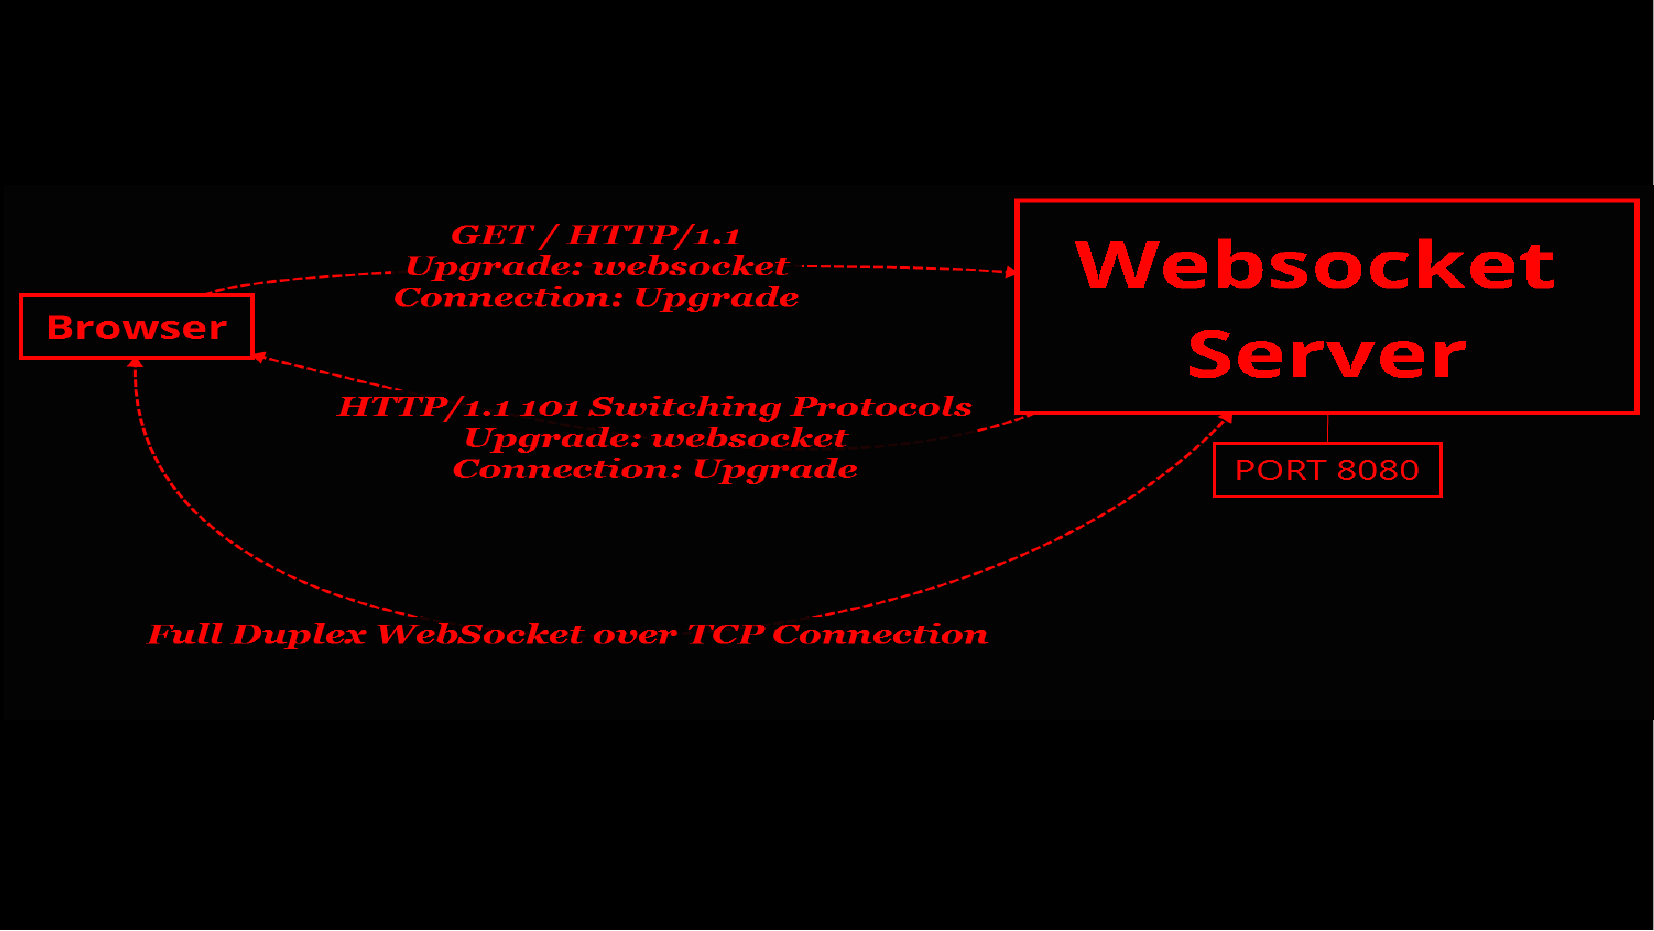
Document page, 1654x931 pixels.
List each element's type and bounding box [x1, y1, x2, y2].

picture [3, 185, 1654, 720]
